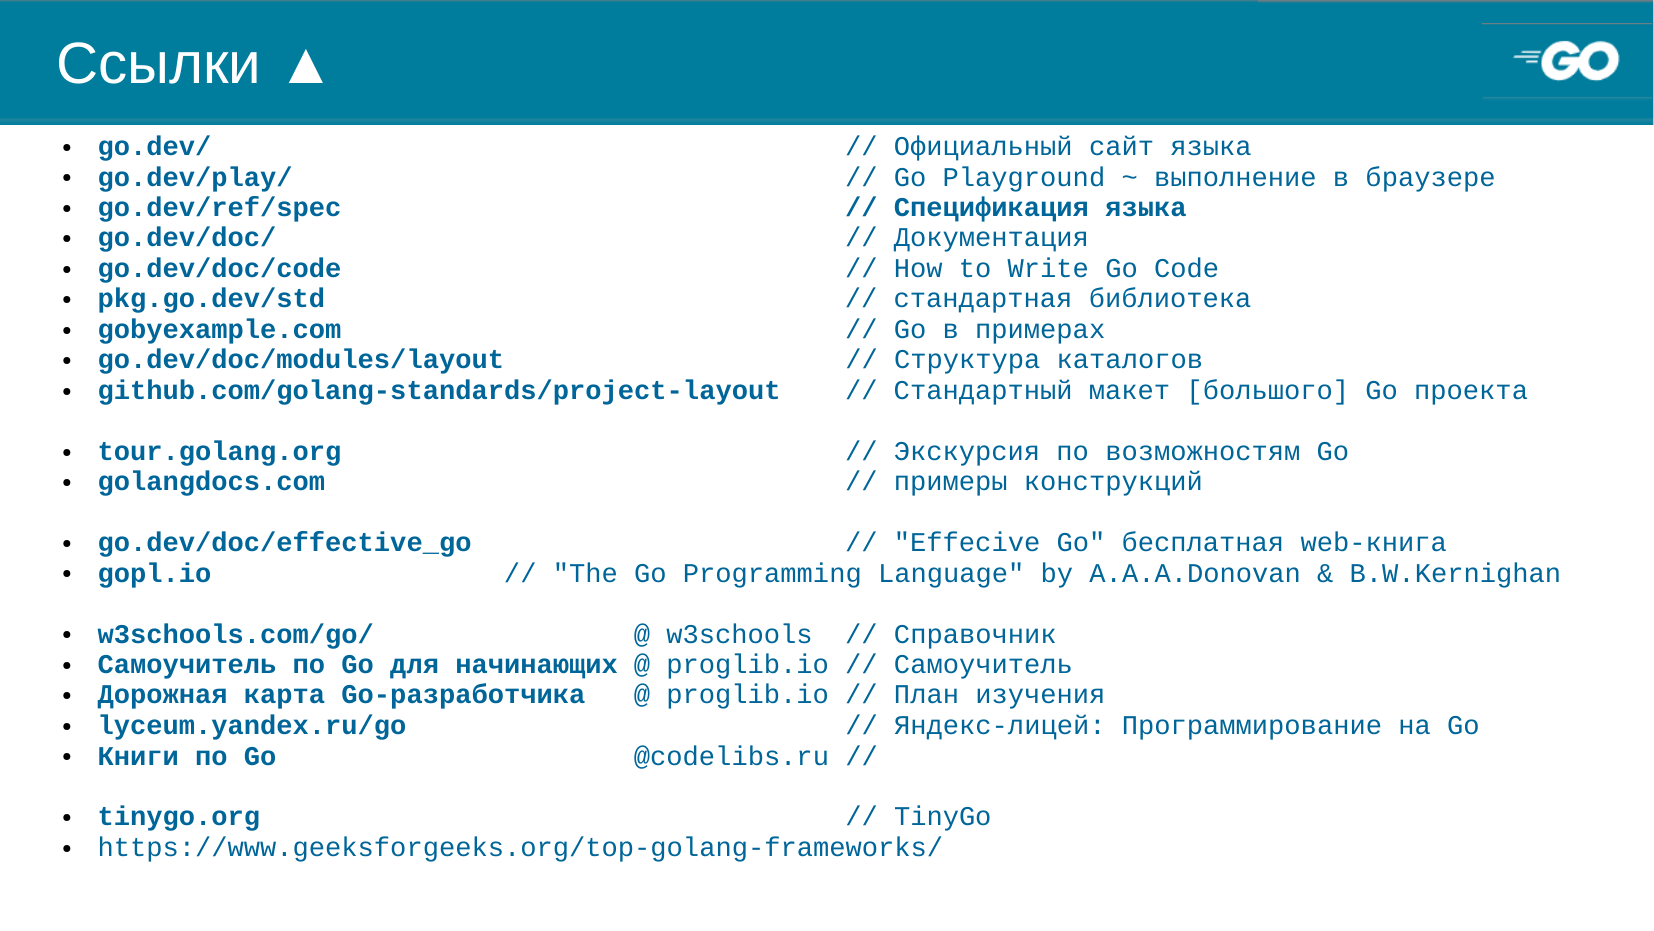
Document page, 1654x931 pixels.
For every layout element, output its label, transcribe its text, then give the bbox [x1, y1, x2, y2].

picture [1542, 41, 1619, 81]
text_box Ссылки ▲ [41, 23, 1495, 104]
text_box go.dev/ // Официальный сайт языка go.dev/play/ // Go Playground ~ выполнение в браузере go.dev/ref/spec // Спецификация языка go.dev/doc/ // Документация go.dev/doc/code // How to Write Go Code pkg.go.dev/std // стандартная библиотека gobyexample.com // Go в примерах go.dev/doc/modules/layout // Структура каталогов github.com/golang-standards/project-layout // Стандартный макет [большого] Go проекта tour.golang.org // Экскурсия по возможностям Go golangdocs.com // примеры конструкций go.dev/doc/effective_go // "Effecive Go" бесплатная web-книга gopl.io // "The Go Programming Language" by A.A.A.Donovan & B.W.Kernighan w3schools.com/go/ @ w3schools // Справочник Самоучитель по Go для начинающих @ proglib.io // Самоучитель Дорожная карта Go-разработчика @ proglib.io // План изучения lyceum.yandex.ru/go // Яндекс-лицей: Программирование на Go Книги по Go @codelibs.ru // tinygo.org // TinyGo https://www.geeksforgeeks.org/top-golang-frameworks/ [47, 125, 1607, 886]
